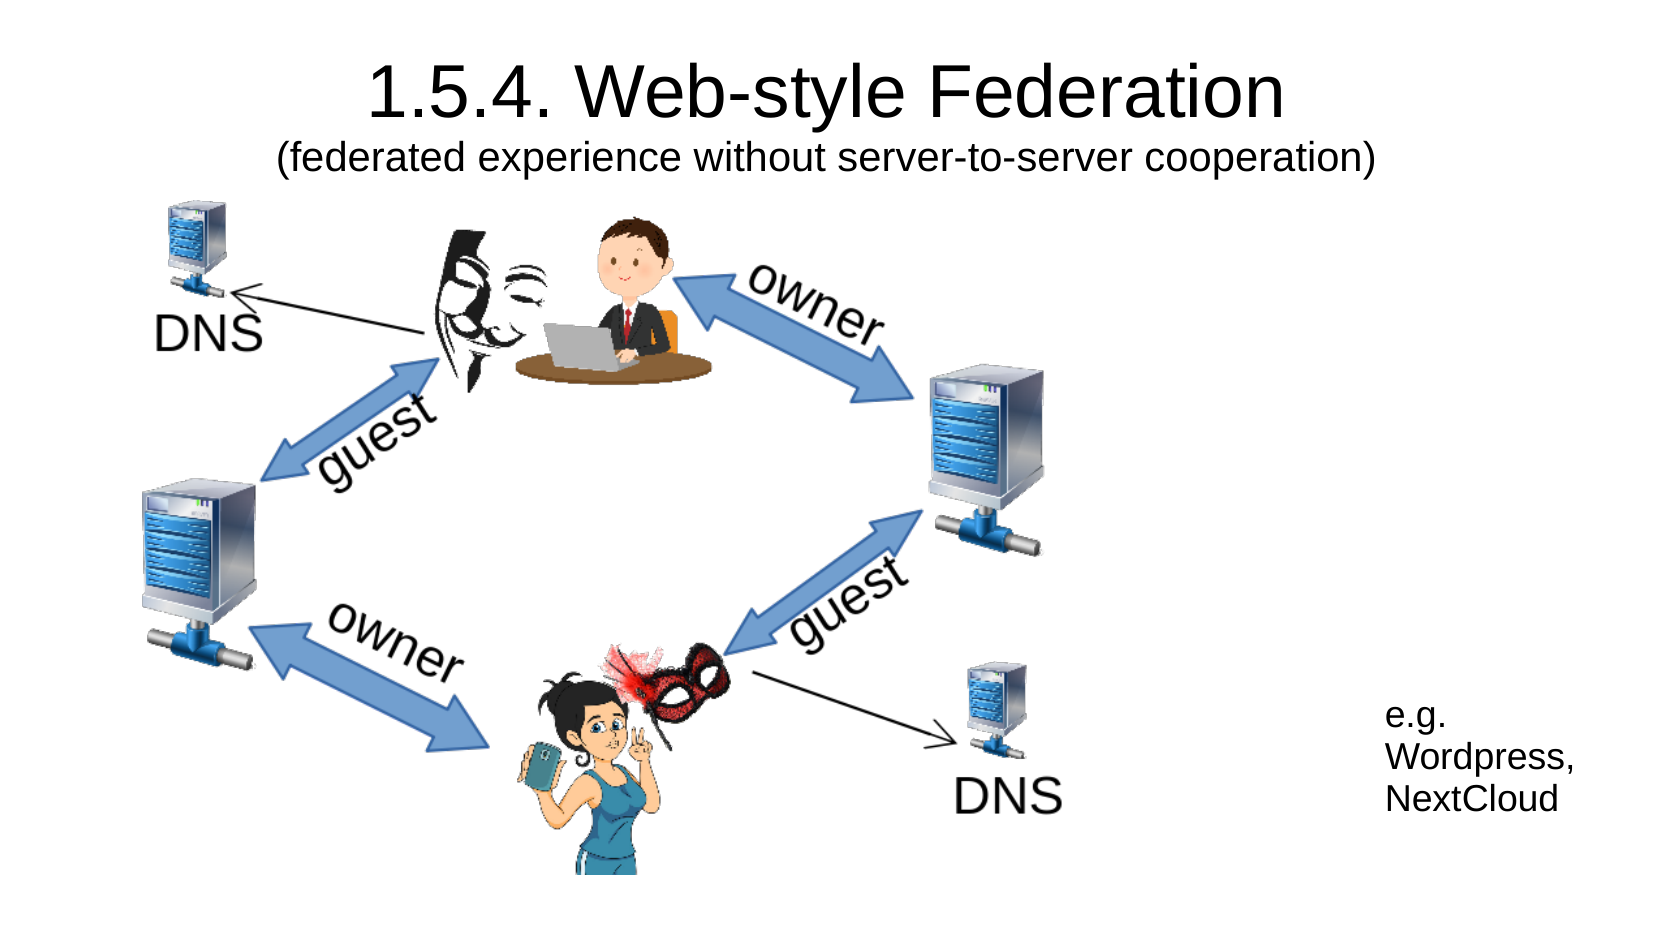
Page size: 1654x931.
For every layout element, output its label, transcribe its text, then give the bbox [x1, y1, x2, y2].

title 1.5.4. Web-style Federation (federated experience without server-to-server cooperation) [82, 37, 1571, 193]
text_box e.g. Wordpress, NextCloud [1370, 685, 1619, 827]
picture [141, 200, 1063, 875]
